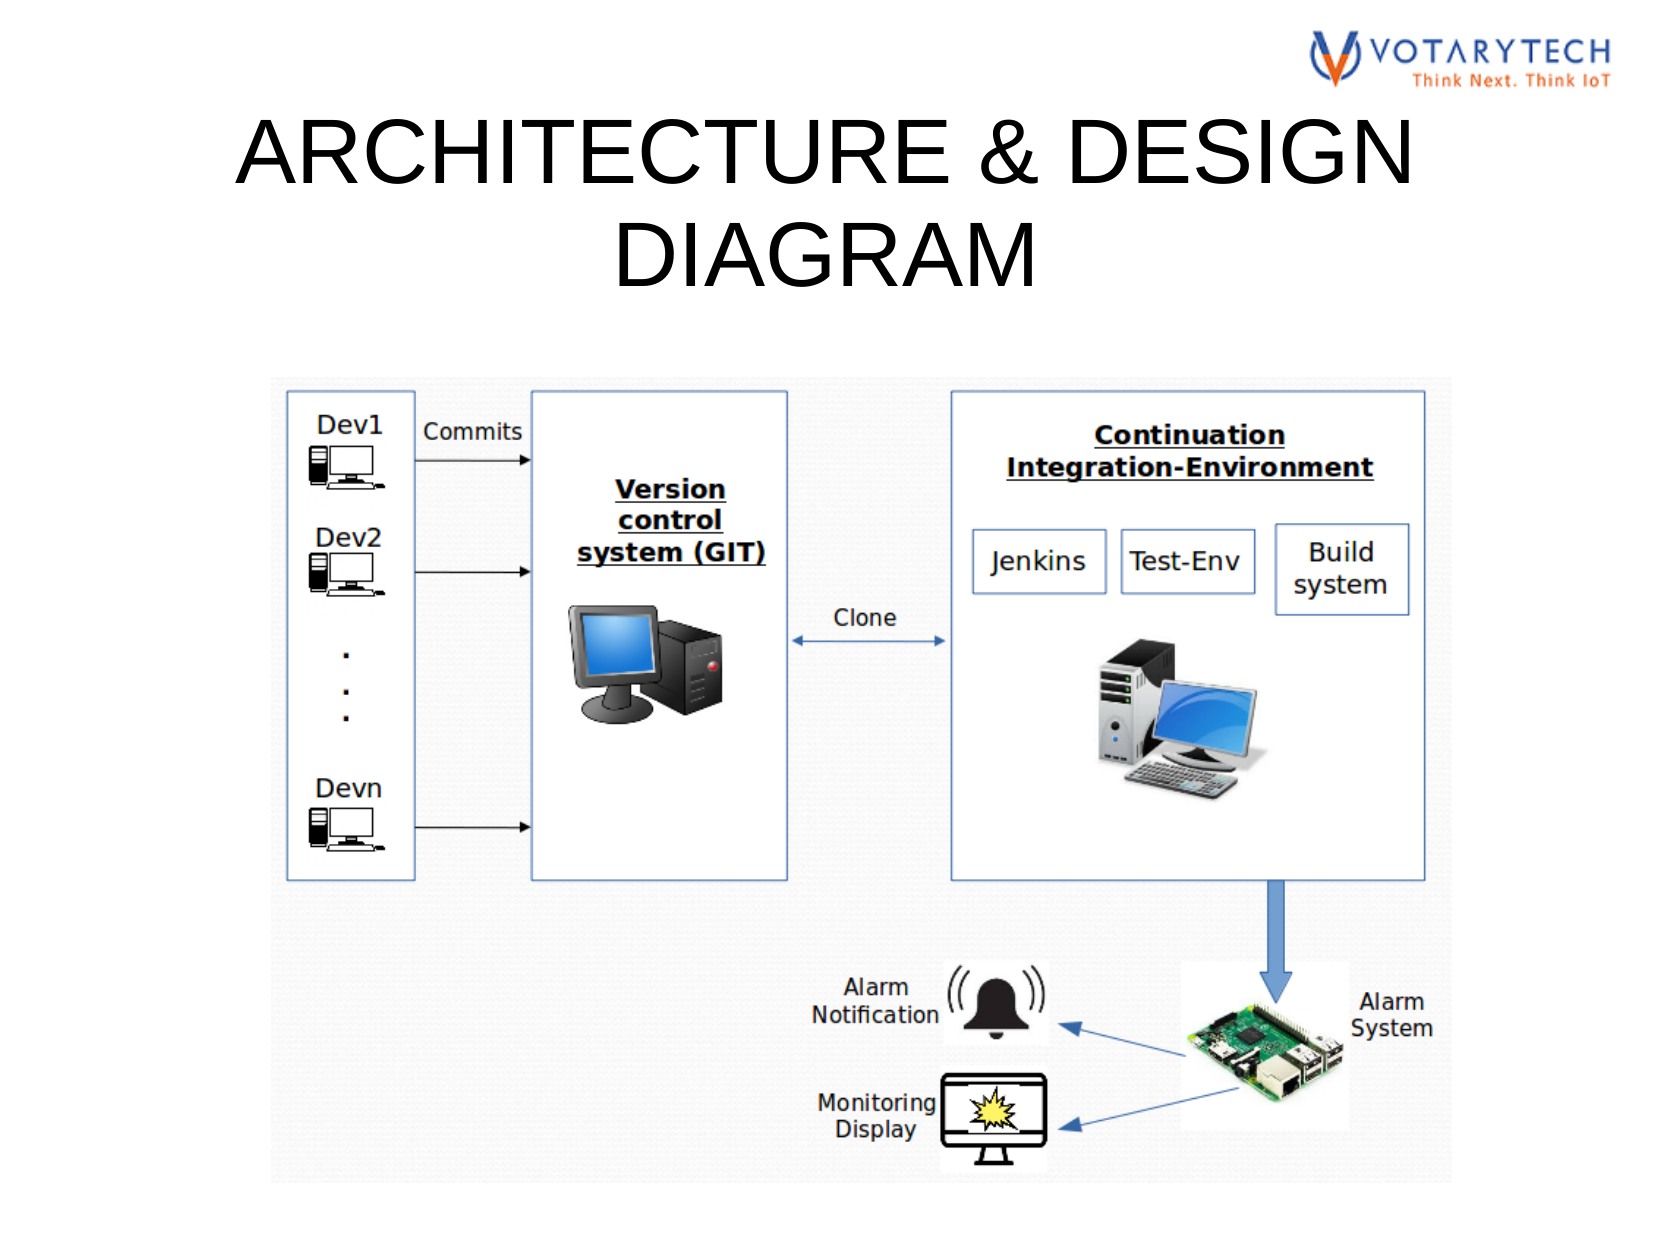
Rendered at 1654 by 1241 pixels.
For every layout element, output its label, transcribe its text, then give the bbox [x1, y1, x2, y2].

title ARCHITECTURE & DESIGN DIAGRAM [82, 100, 1571, 308]
picture [271, 377, 1452, 1183]
picture [1300, 26, 1619, 95]
